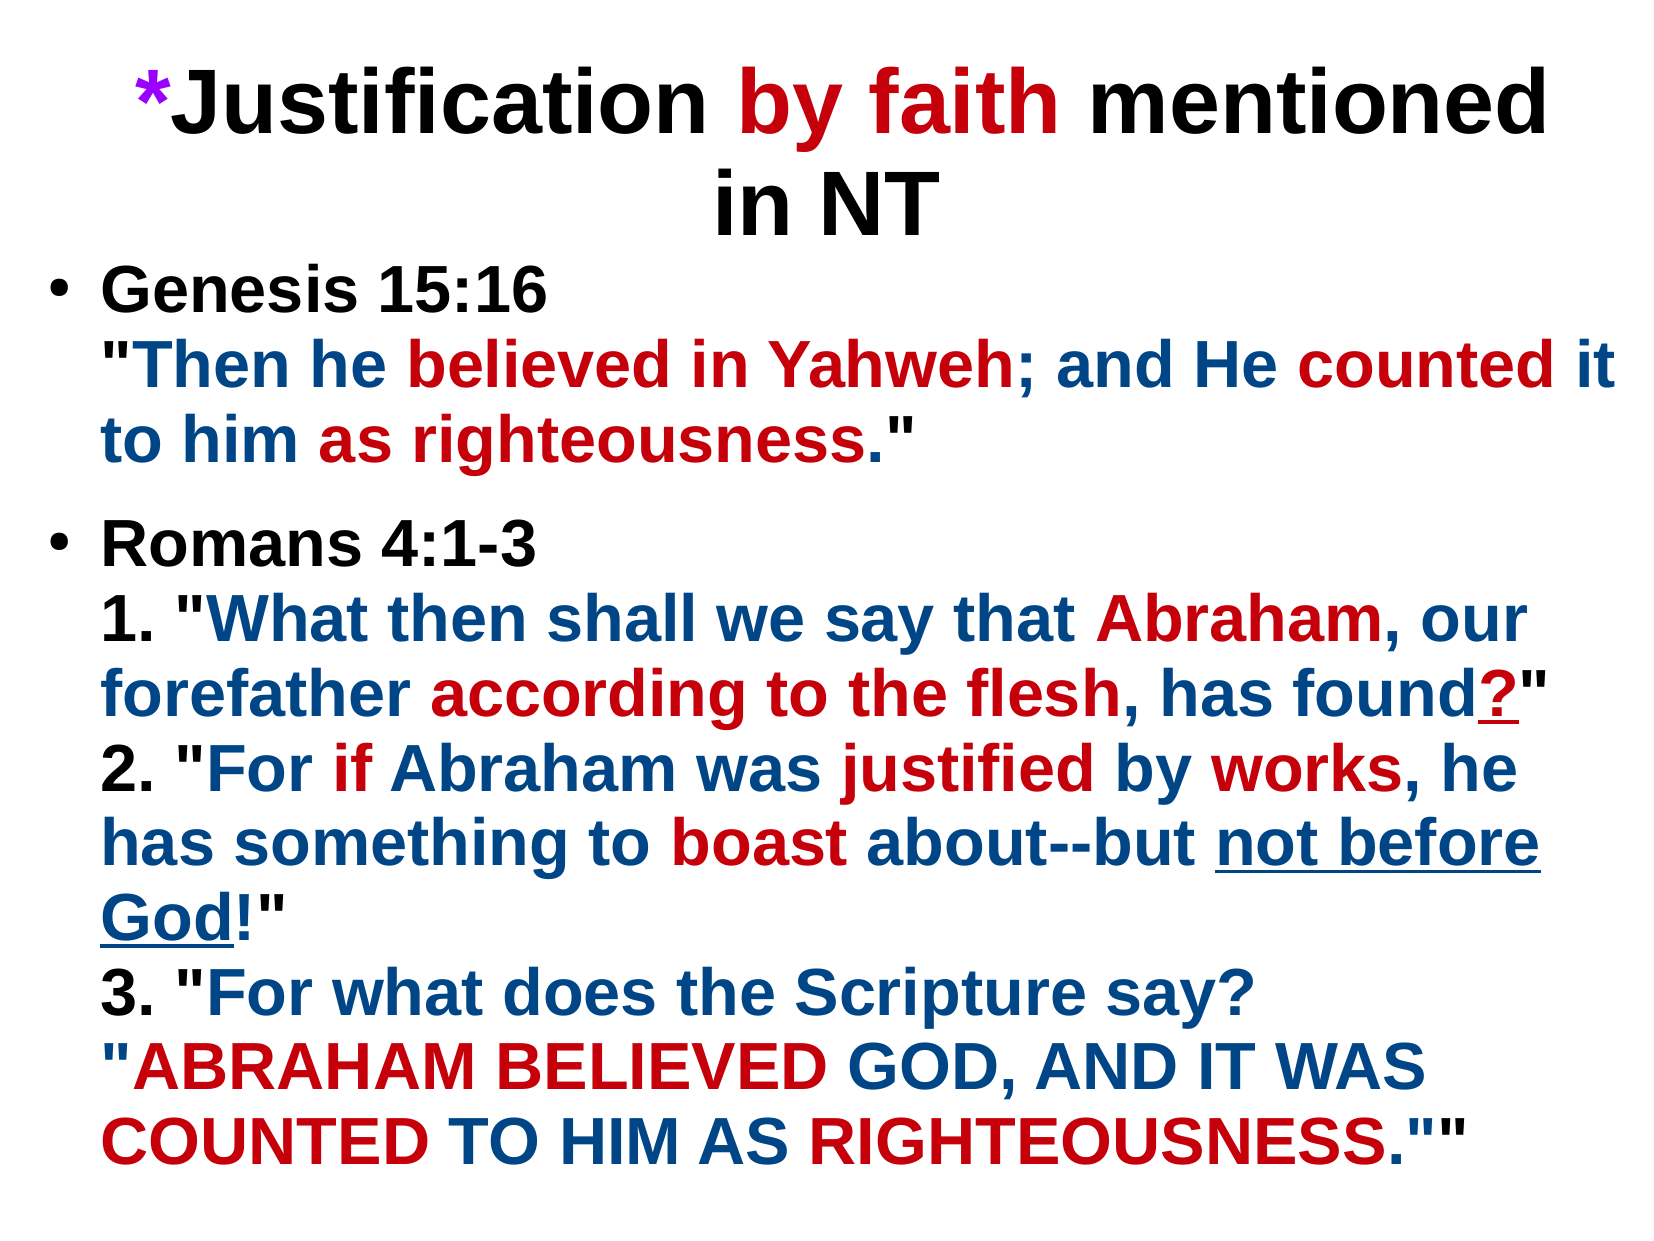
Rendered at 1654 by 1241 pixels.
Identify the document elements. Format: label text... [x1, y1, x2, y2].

title *Justification by faith mentioned in NT [82, 49, 1571, 252]
list Genesis 15:16 "Then he believed in Yahweh; and He counted it to him as righteousness." Romans 4:1-3 1. "What then shall we say that Abraham, our forefather according to the flesh, has found?" 2. "For if Abraham was justified by works, he has something to boast about--but not before God!" 3. "For what does the Scripture say? "ABRAHAM BELIEVED GOD, AND IT WAS COUNTED TO HIM AS RIGHTEOUSNESS."" [29, 252, 1625, 1241]
